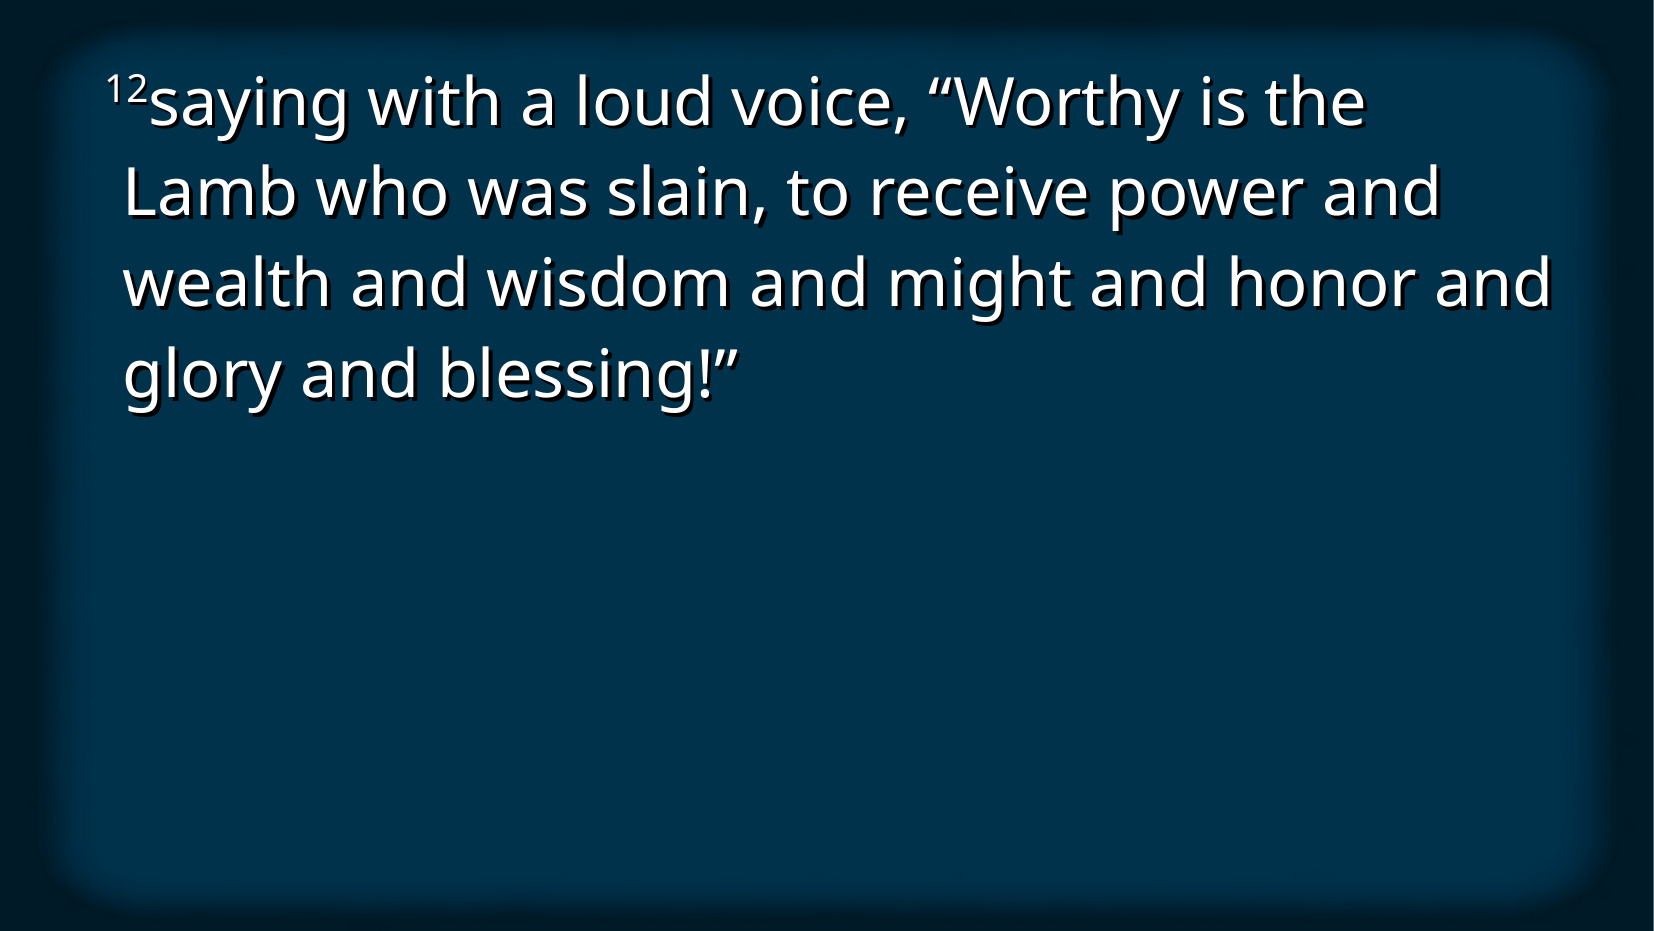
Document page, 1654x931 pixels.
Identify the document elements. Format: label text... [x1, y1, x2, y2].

text_box 12saying with a loud voice, “Worthy is the Lamb who was slain, to receive power and wealth and wisdom and might and honor and glory and blessing!” [89, 46, 1576, 421]
picture [0, 0, 1654, 931]
